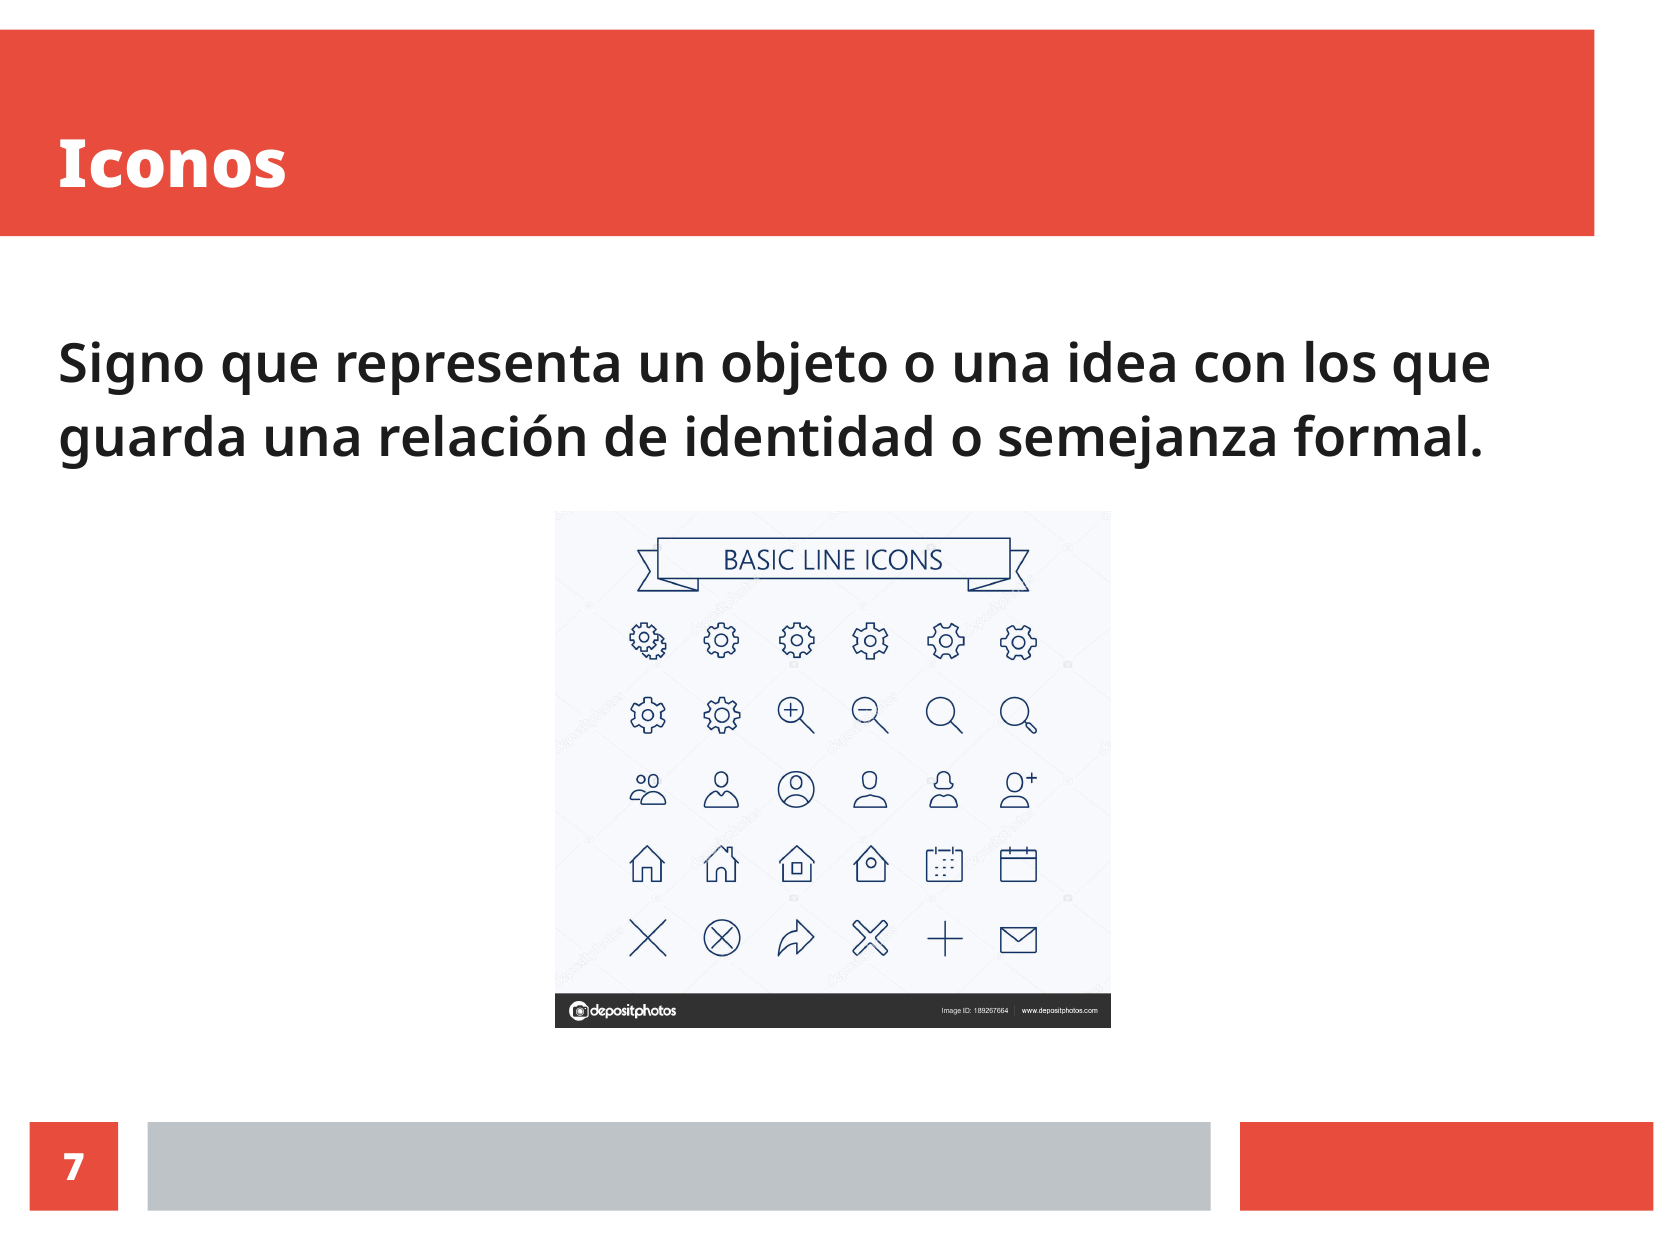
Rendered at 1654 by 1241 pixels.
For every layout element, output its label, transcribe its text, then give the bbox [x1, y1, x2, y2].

picture [555, 511, 1111, 1028]
title Iconos [59, 59, 1595, 207]
list Signo que representa un objeto o una idea con los que guarda una relación de identidad o semejanza formal. [59, 324, 1565, 1093]
